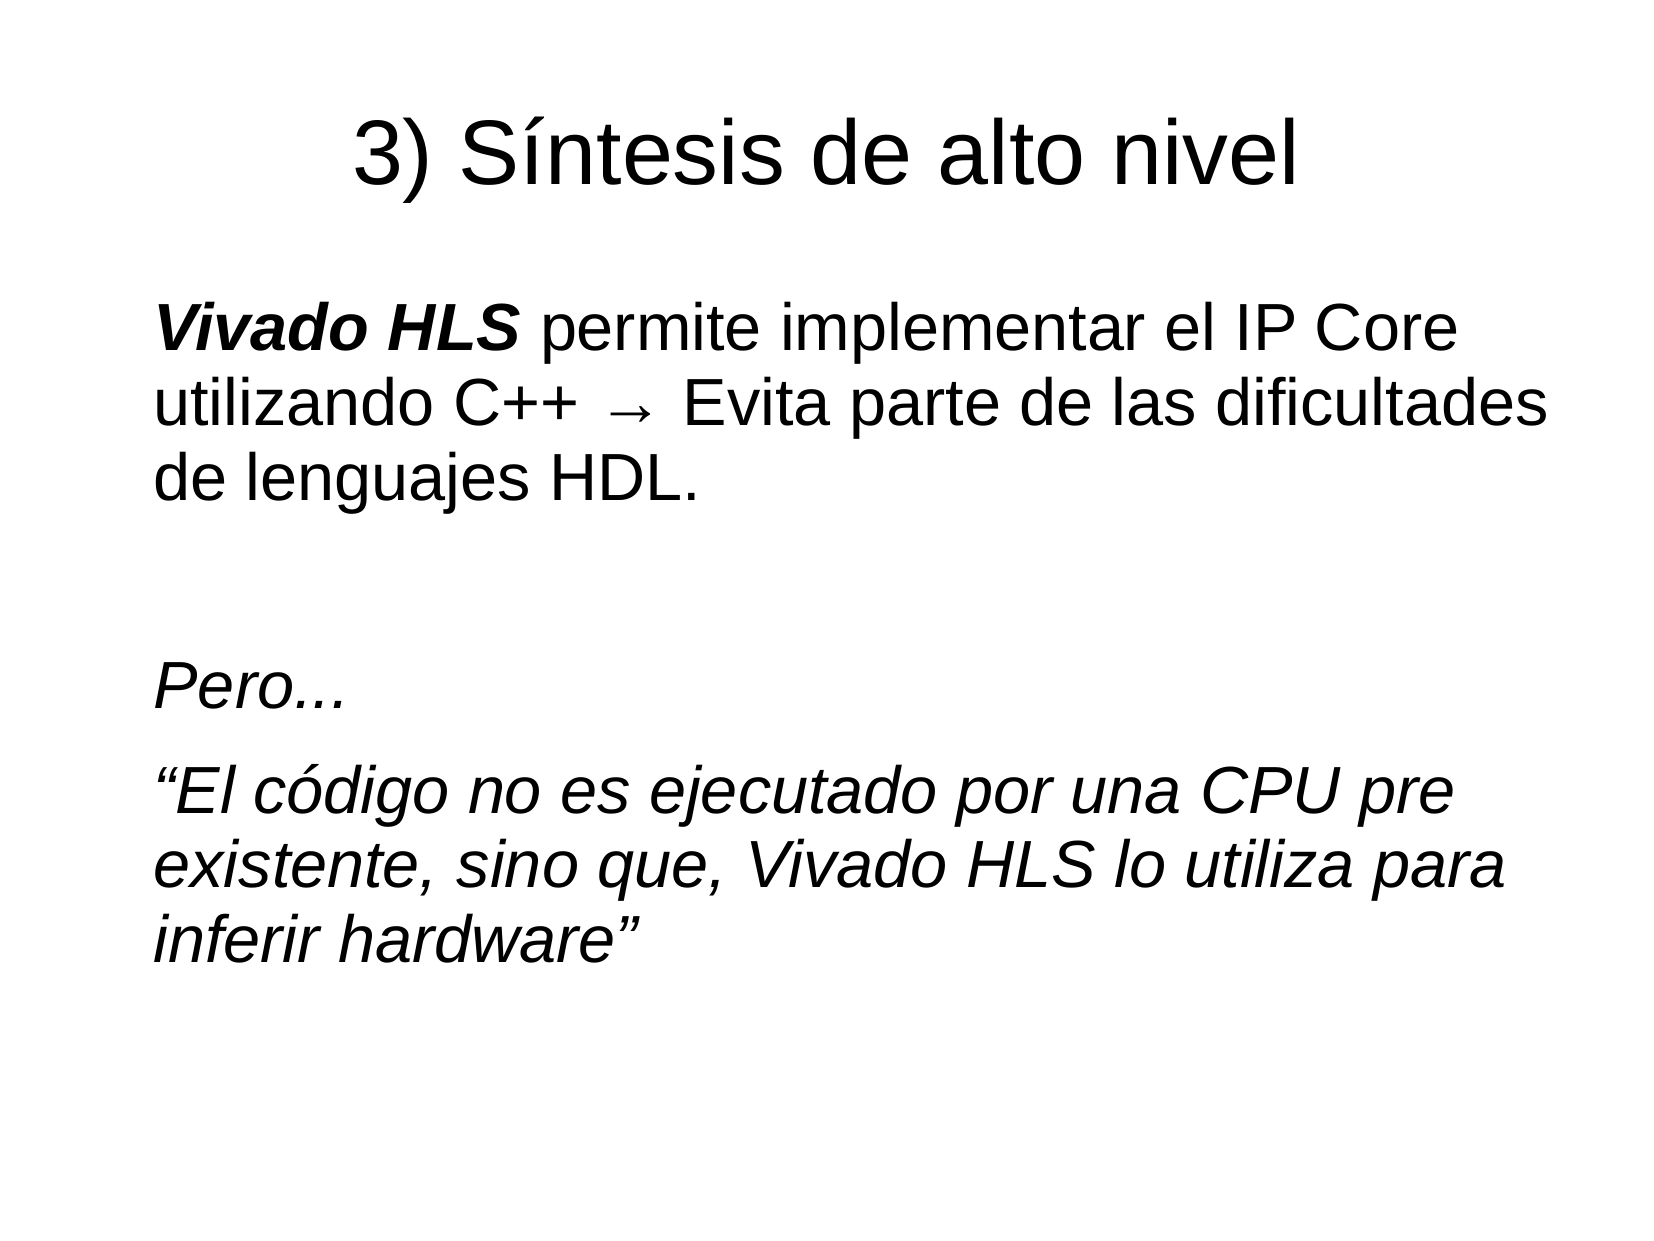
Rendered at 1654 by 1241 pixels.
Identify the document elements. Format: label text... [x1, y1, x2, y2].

title 3) Síntesis de alto nivel [82, 49, 1571, 257]
list Vivado HLS permite implementar el IP Core utilizando C++ → Evita parte de las dificultades de lenguajes HDL. Pero... “El código no es ejecutado por una CPU pre existente, sino que, Vivado HLS lo utiliza para inferir hardware” [82, 290, 1571, 1010]
